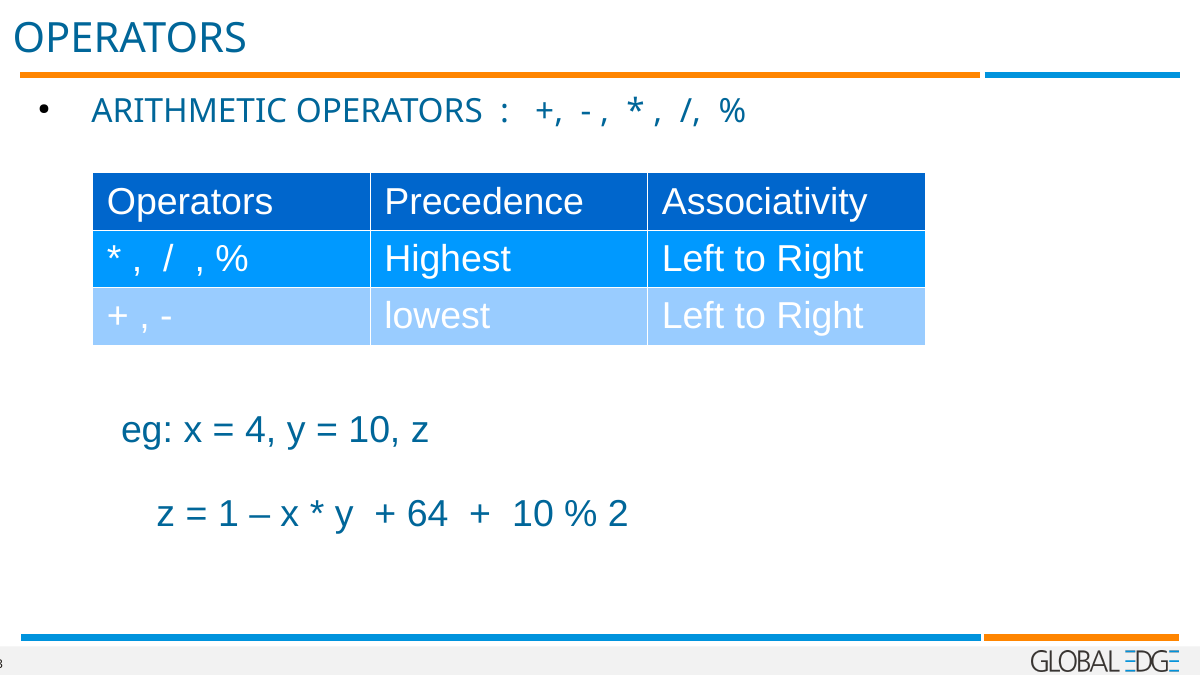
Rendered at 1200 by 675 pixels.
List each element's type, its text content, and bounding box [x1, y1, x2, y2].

table_header Associativity [648, 173, 925, 230]
table_header Precedence [371, 173, 647, 230]
table_cell lowest [371, 288, 647, 345]
table_cell Highest [371, 231, 647, 287]
table_cell Left to Right [648, 231, 925, 287]
table_cell Left to Right [648, 288, 925, 345]
picture [1031, 650, 1179, 672]
text_box eg: x = 4, y = 10, z z = 1 – x * y + 64 + 10 % 2 [70, 401, 1028, 585]
list ARITHMETIC OPERATORS : +, - , * , /, % [20, 87, 1179, 628]
table_cell * , / , % [93, 231, 370, 287]
table_cell + , - [93, 288, 370, 345]
table_header Operators [93, 173, 370, 230]
title OPERATORS [12, 9, 1088, 63]
